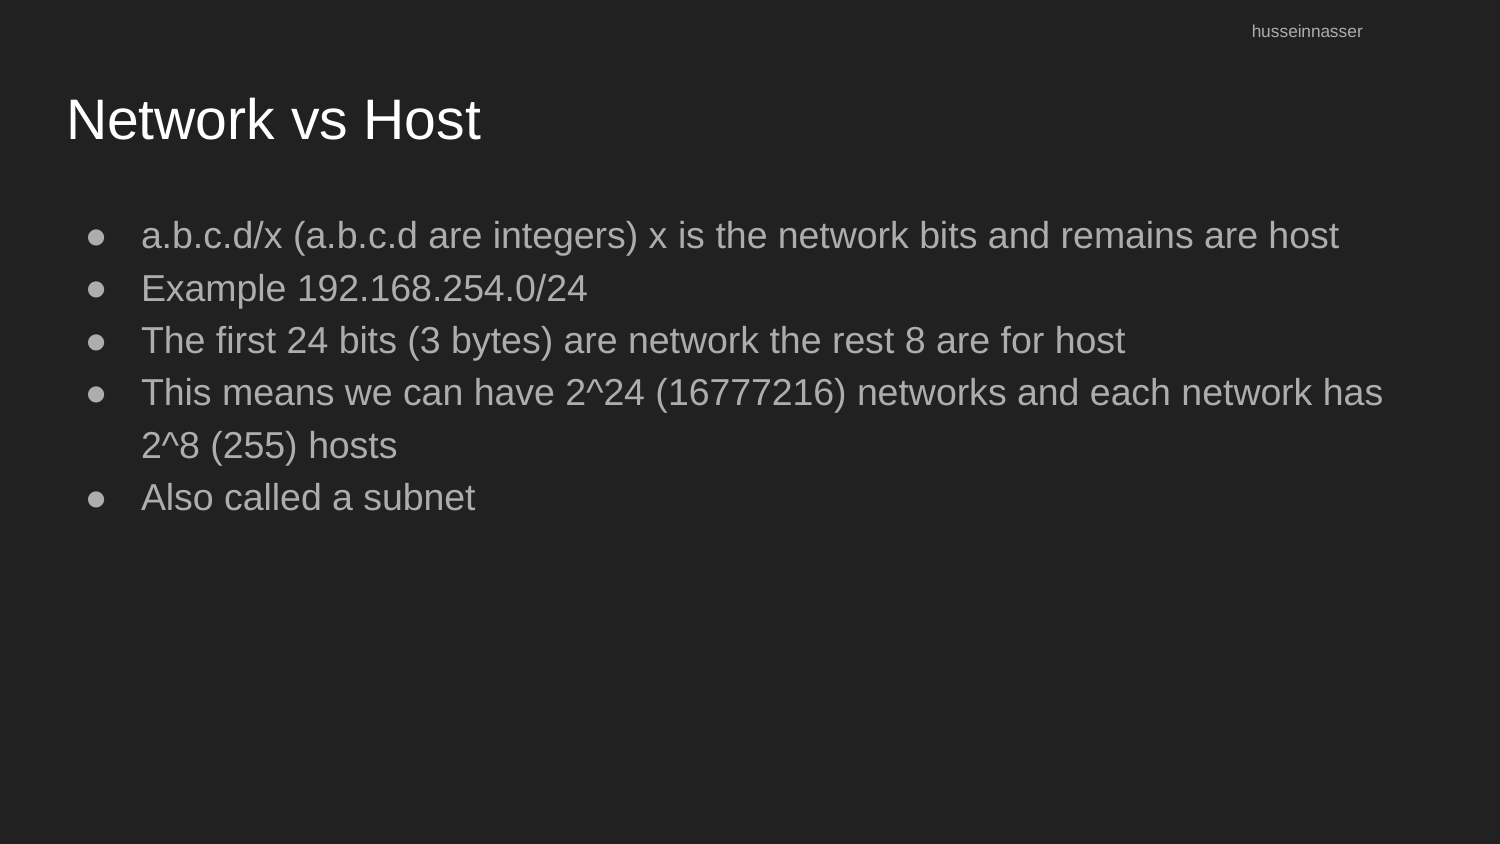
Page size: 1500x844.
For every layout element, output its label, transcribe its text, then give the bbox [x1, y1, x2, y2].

title Network vs Host [51, 72, 1449, 167]
subtitle husseinnasser [1236, 11, 1492, 53]
list a.b.c.d/x (a.b.c.d are integers) x is the network bits and remains are host Example 192.168.254.0/24 The first 24 bits (3 bytes) are network the rest 8 are for host This means we can have 2^24 (16777216) networks and each network has 2^8 (255) hosts Also called a subnet [51, 189, 1449, 750]
